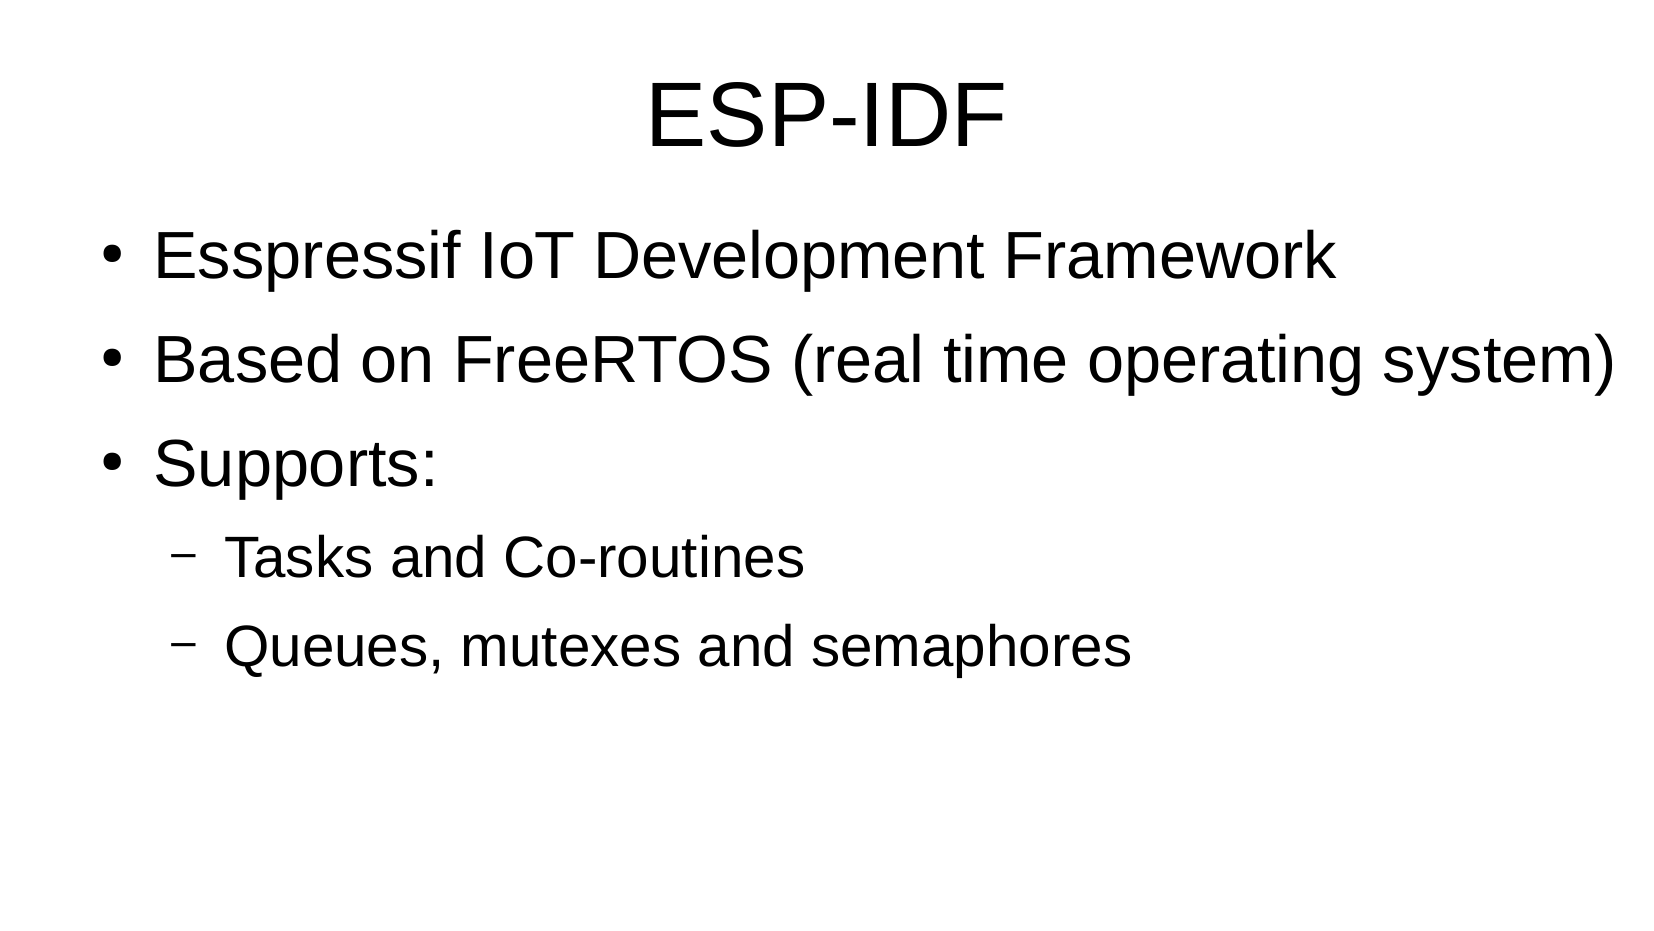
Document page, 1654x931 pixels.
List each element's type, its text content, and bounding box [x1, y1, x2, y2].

list Esspressif IoT Development Framework Based on FreeRTOS (real time operating system) Supports: Tasks and Co-routines Queues, mutexes and semaphores [82, 217, 1651, 758]
title ESP-IDF [82, 37, 1571, 193]
